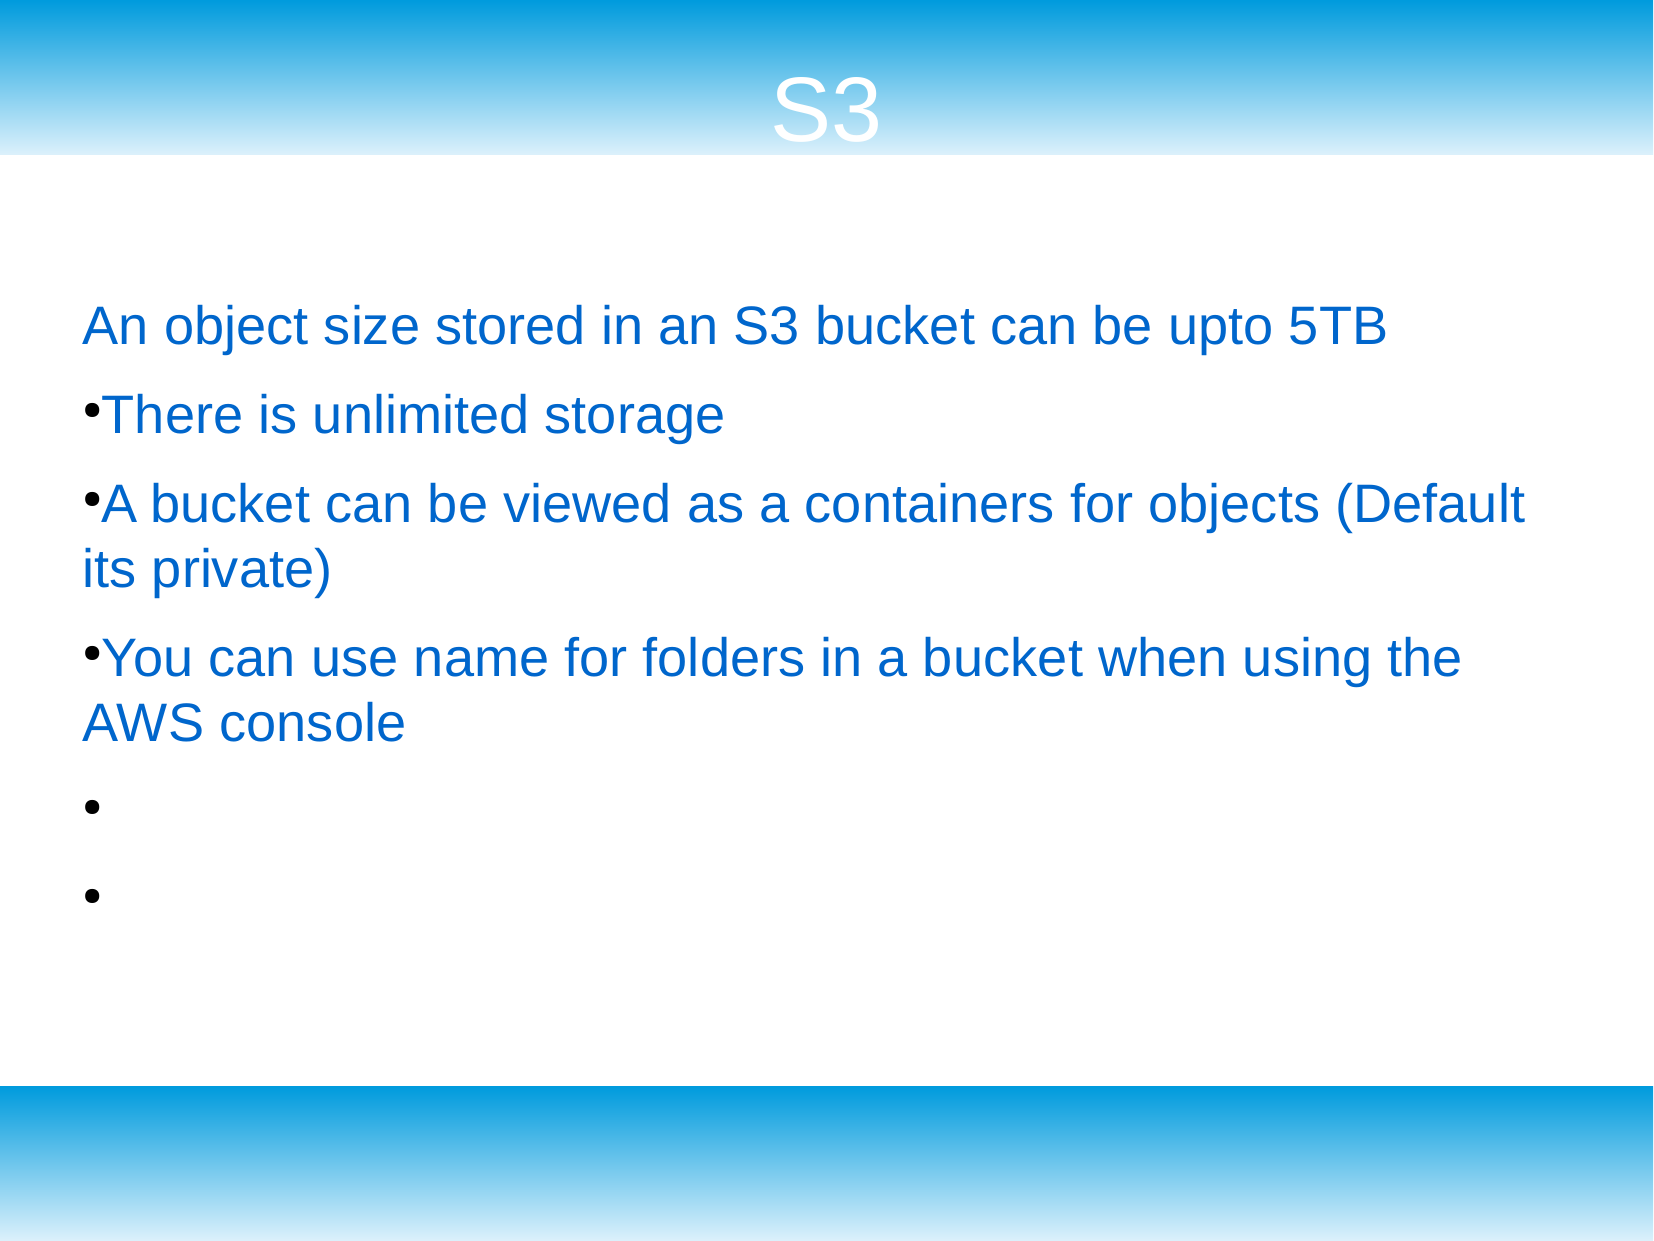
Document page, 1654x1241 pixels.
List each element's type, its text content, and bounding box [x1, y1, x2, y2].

list An object size stored in an S3 bucket can be upto 5TB There is unlimited storage A bucket can be viewed as a containers for objects (Default its private) You can use name for folders in a bucket when using the AWS console [82, 290, 1571, 1010]
title S3 [82, 49, 1571, 155]
